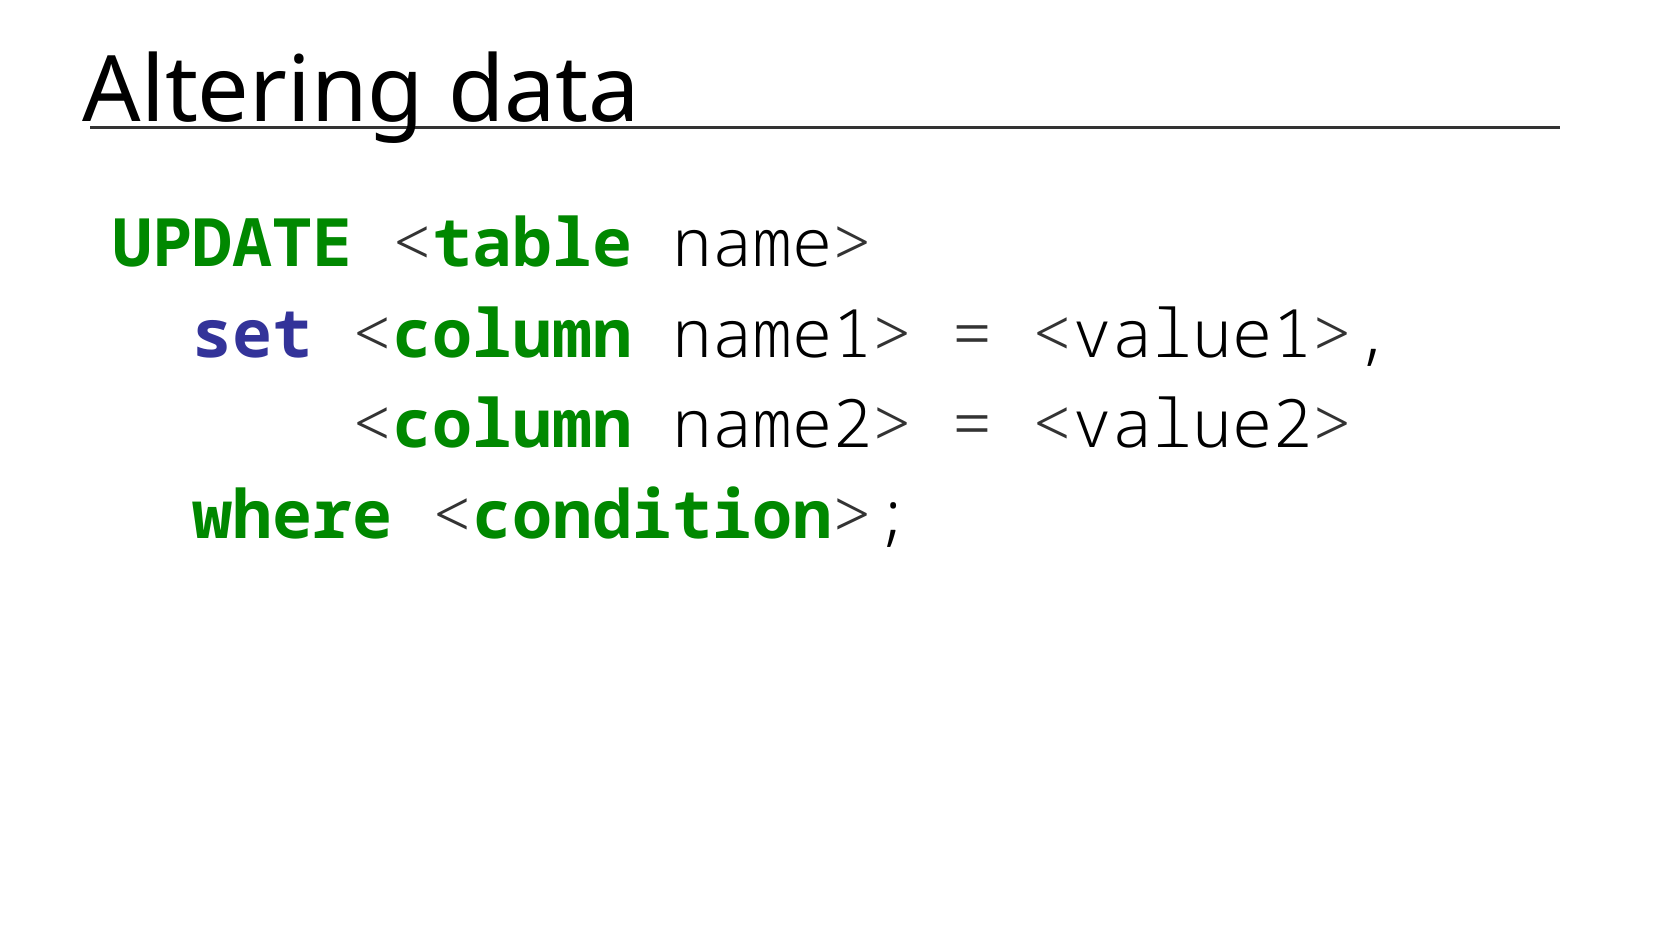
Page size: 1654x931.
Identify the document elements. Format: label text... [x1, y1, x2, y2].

title Altering data [82, 32, 1571, 140]
list UPDATE <table name> set <column name1> = <value1>, <column name2> = <value2> where <condition>; [82, 195, 1571, 811]
